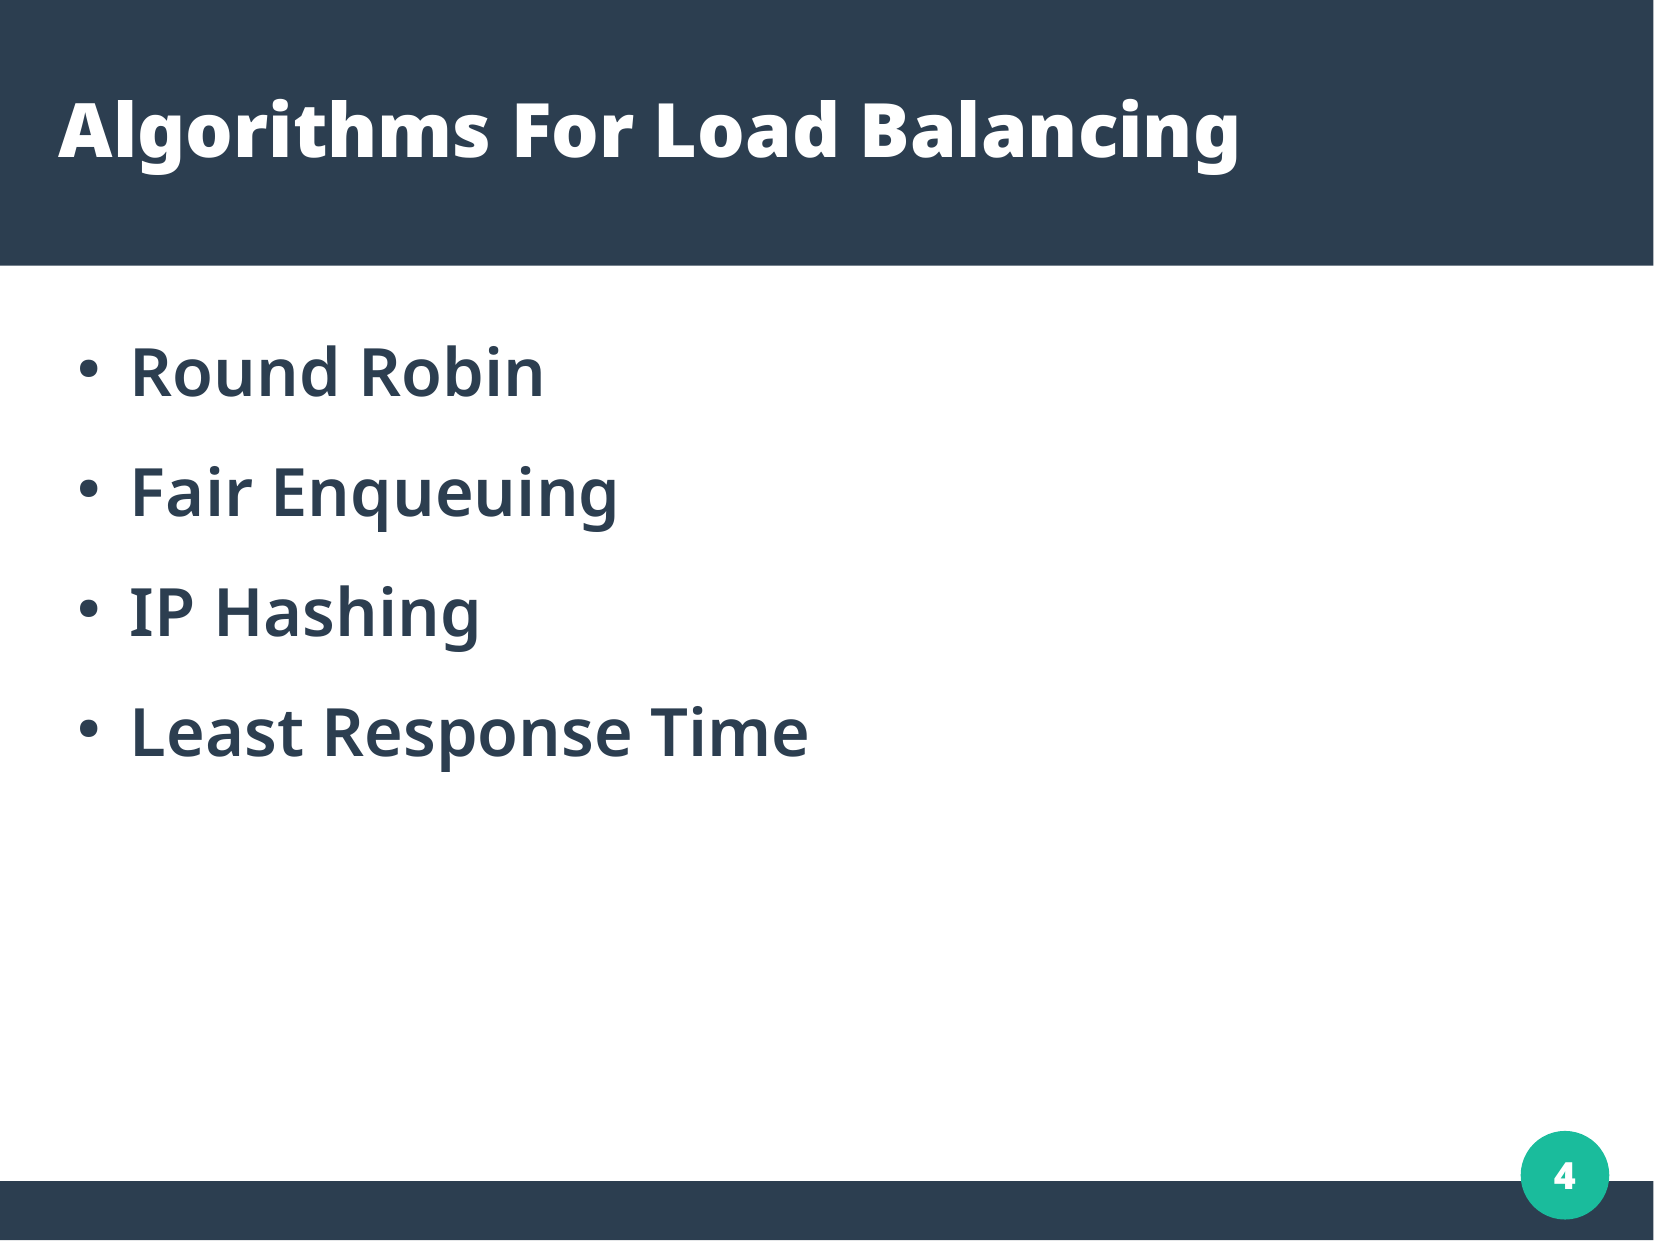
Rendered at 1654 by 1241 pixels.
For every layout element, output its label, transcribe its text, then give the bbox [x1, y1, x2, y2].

list Round Robin Fair Enqueuing IP Hashing Least Response Time [59, 324, 1595, 1152]
title Algorithms For Load Balancing [59, 49, 1595, 207]
